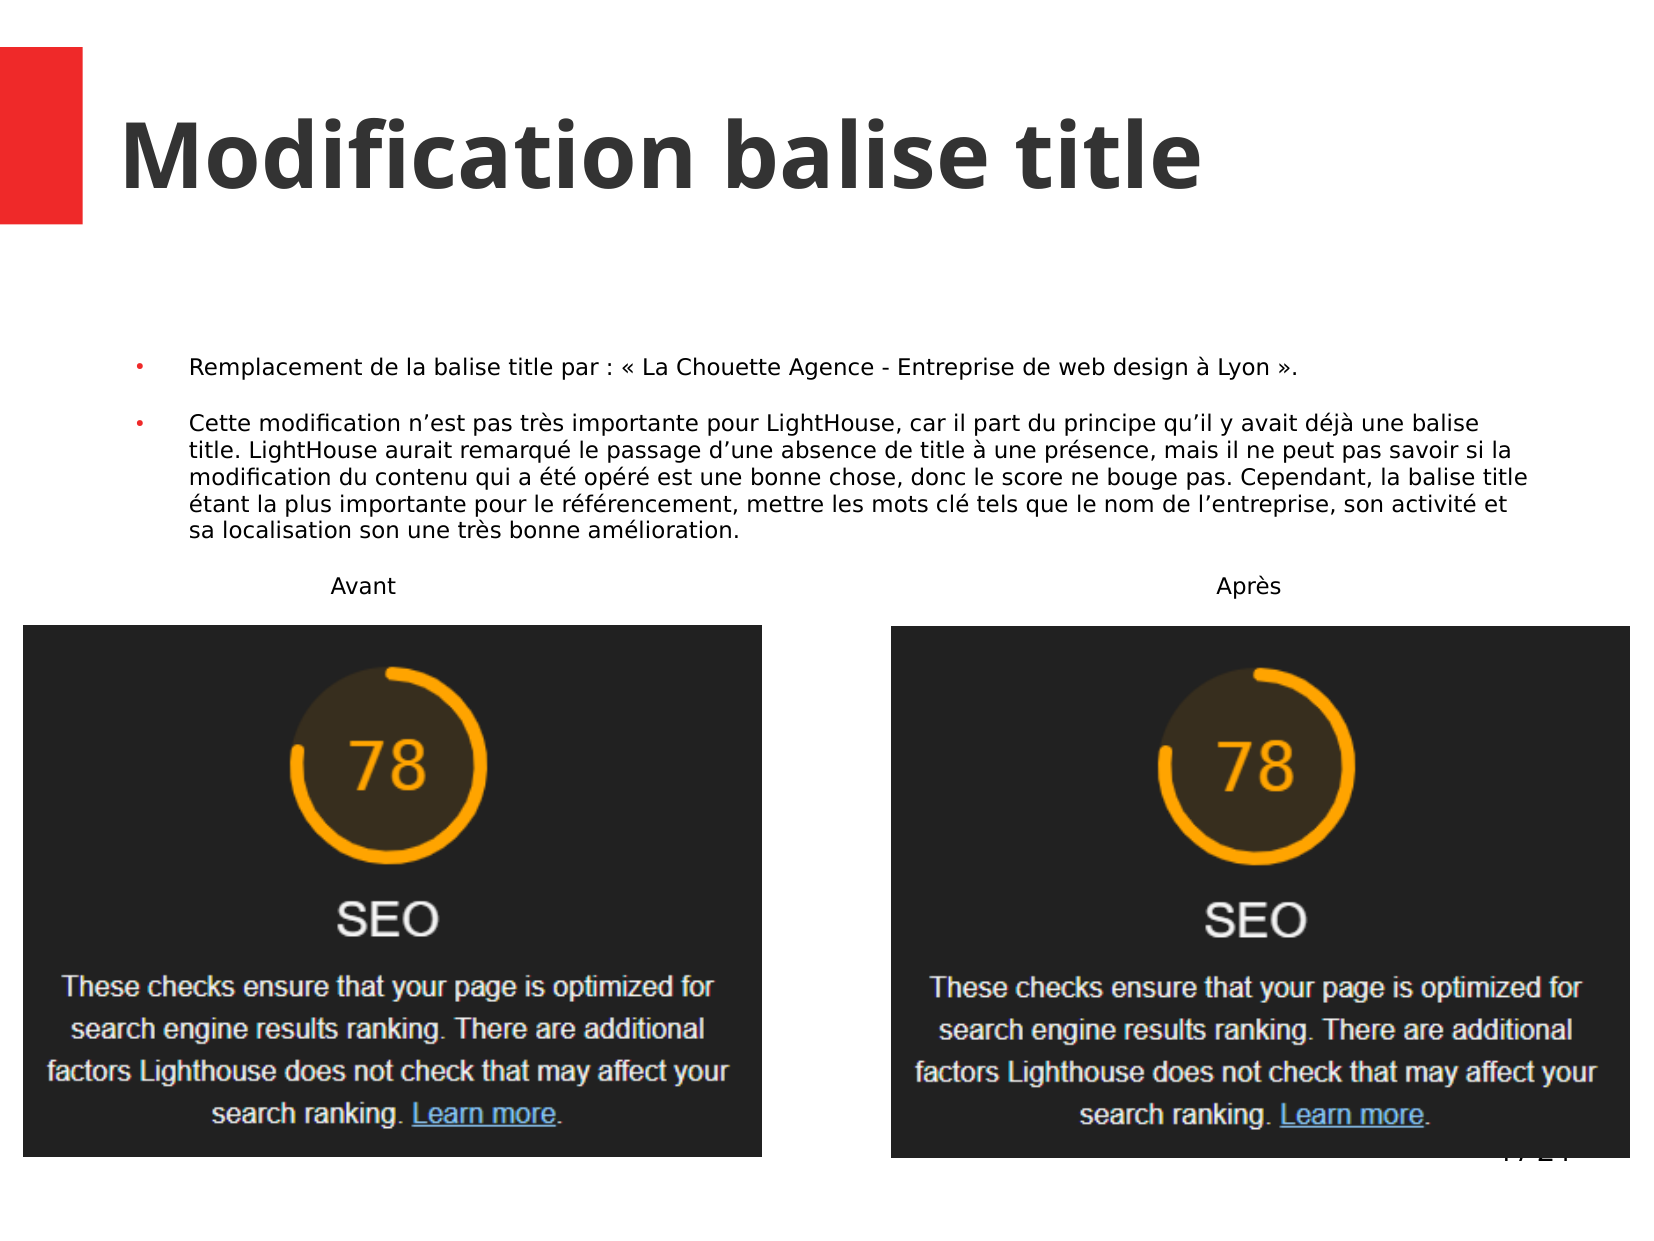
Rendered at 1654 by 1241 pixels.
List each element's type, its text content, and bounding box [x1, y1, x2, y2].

picture [891, 626, 1630, 1158]
picture [23, 625, 762, 1157]
list Remplacement de la balise title par : « La Chouette Agence - Entreprise de web design à Lyon ». Cette modification n’est pas très importante pour LightHouse, car il part du principe qu’il y avait déjà une balise title. LightHouse aurait remarqué le passage d’une absence de title à une présence, mais il ne peut pas savoir si la modification du contenu qui a été opéré est une bonne chose, donc le score ne bouge pas. Cependant, la balise title étant la plus importante pour le référencement, mettre les mots clé tels que le nom de l’entreprise, son activité et sa localisation son une très bonne amélioration. Avant Après [118, 354, 1536, 1074]
title Modification balise title [118, 27, 1571, 278]
